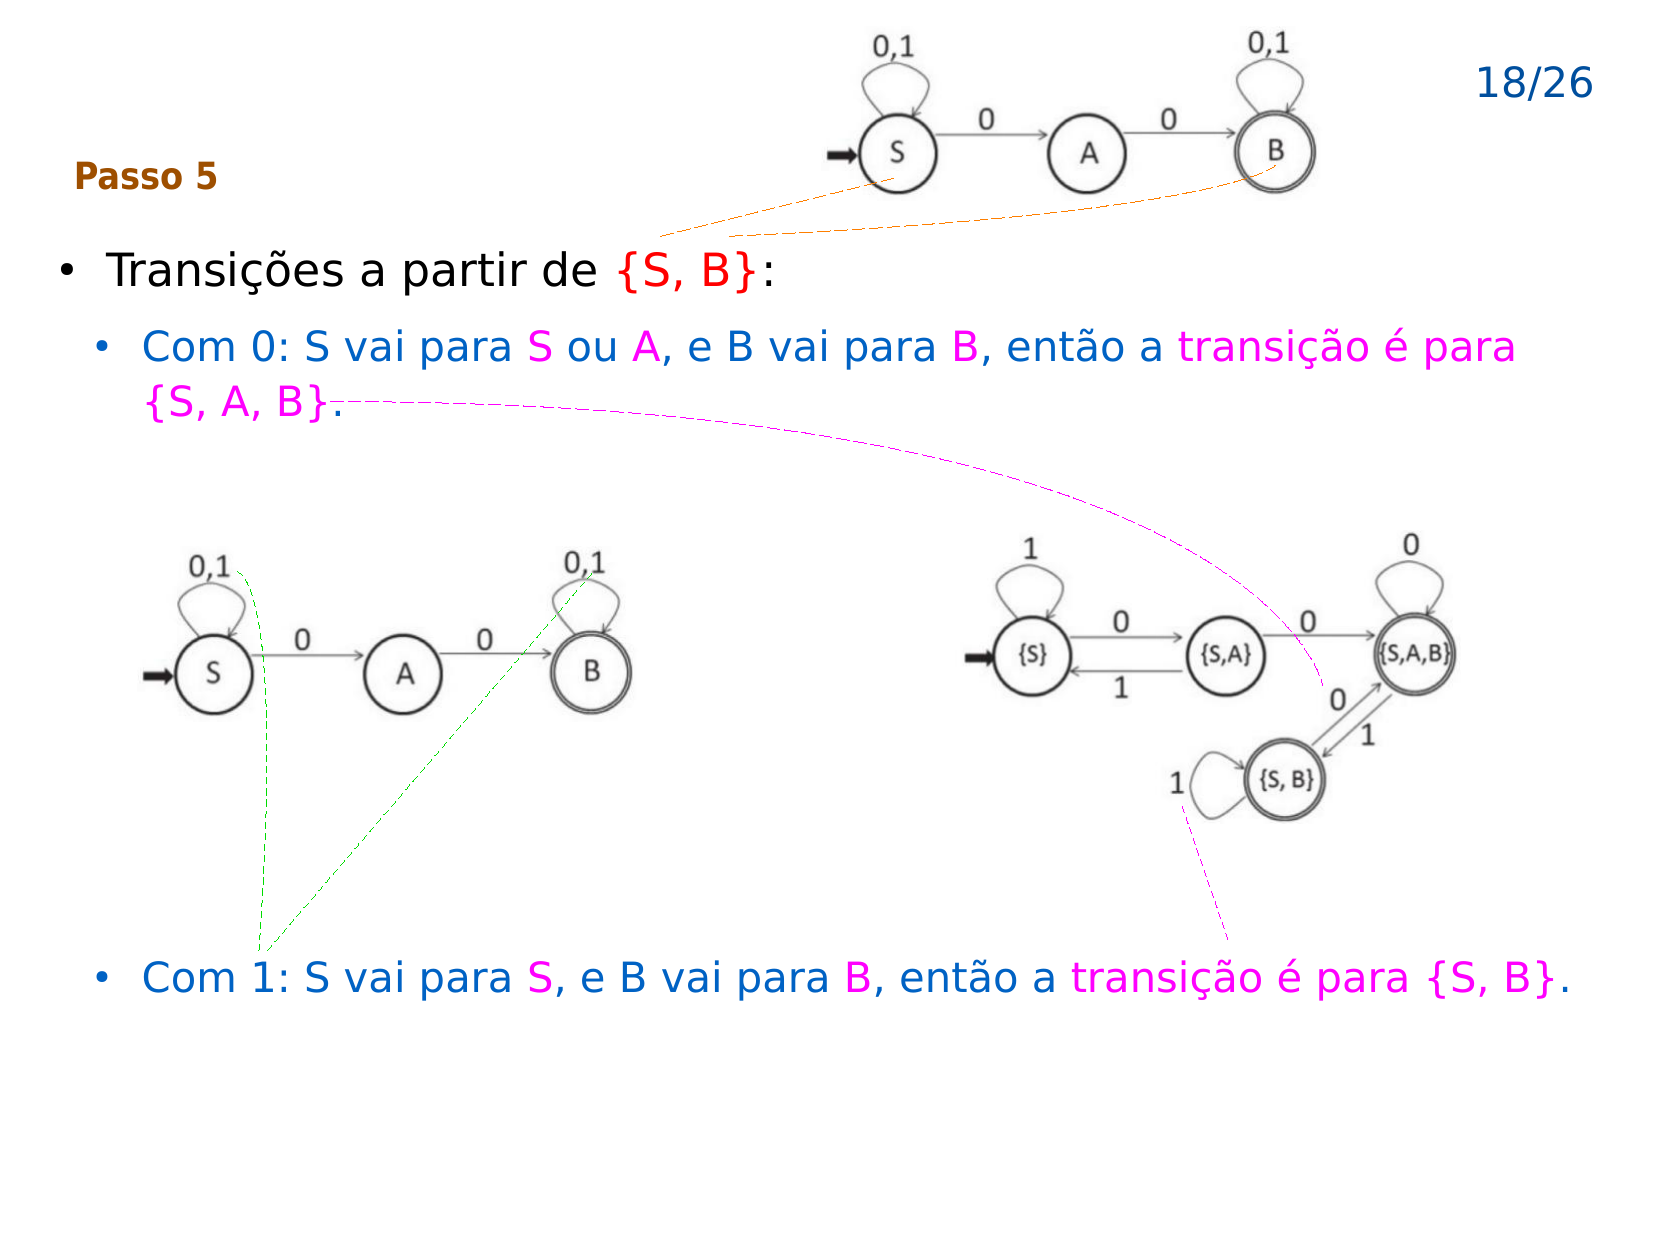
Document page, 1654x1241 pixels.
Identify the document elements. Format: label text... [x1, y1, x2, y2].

picture [137, 546, 639, 722]
list Transições a partir de {S, B}: Com 0: S vai para S ou A, e B vai para B, então a transição é para {S, A, B}. Com 1: S vai para S, e B vai para B, então a transição é para {S, B}. [59, 236, 1595, 1211]
picture [821, 26, 1323, 201]
text_box Passo 5 [59, 147, 336, 211]
picture [955, 530, 1461, 824]
